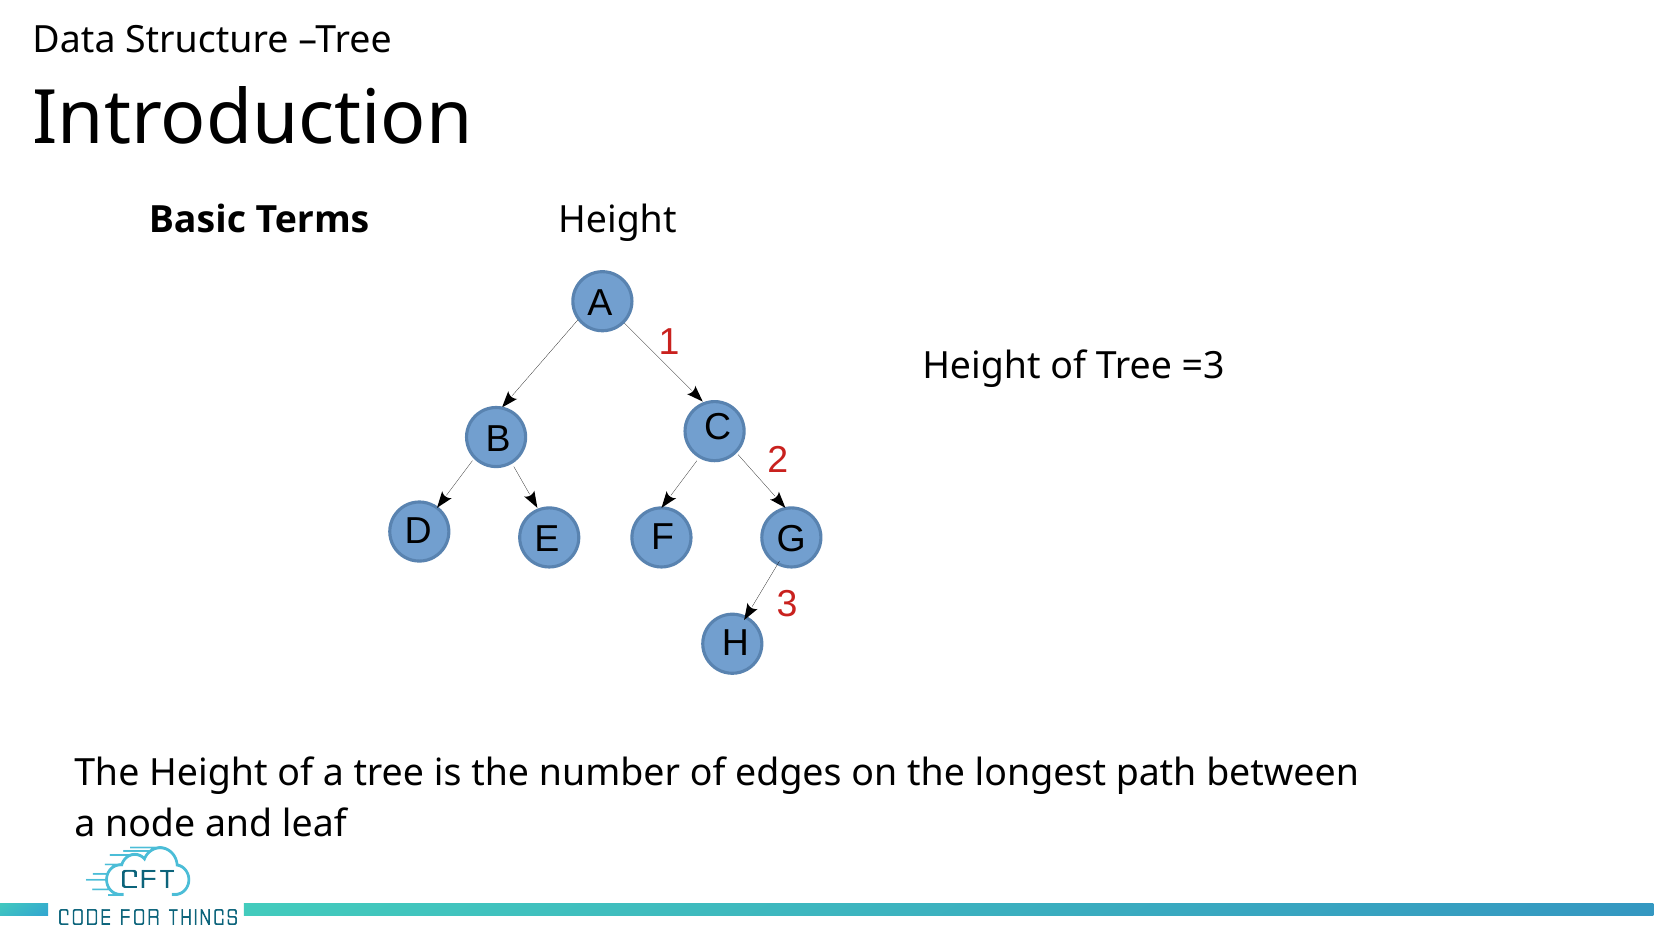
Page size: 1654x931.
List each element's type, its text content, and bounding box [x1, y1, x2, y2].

text_box 1 [643, 312, 695, 370]
text_box Basic Terms [63, 185, 449, 253]
text_box F [636, 507, 692, 565]
picture [59, 884, 237, 925]
text_box A [572, 273, 628, 331]
text_box H [707, 614, 762, 671]
text_box 2 [752, 431, 804, 488]
text_box 3 [761, 575, 813, 632]
text_box [702, 628, 707, 659]
text_box [697, 455, 732, 461]
text_box E [519, 510, 575, 567]
text_box B [470, 409, 526, 467]
text_box C [689, 397, 745, 455]
text_box D [389, 501, 445, 559]
text_box [575, 522, 579, 552]
text_box [445, 516, 449, 547]
text_box [631, 522, 636, 553]
text_box [685, 416, 689, 446]
title Data Structure –Tree Introduction [32, 12, 1184, 166]
text_box The Height of a tree is the number of edges on the longest path between a node and leaf [59, 738, 1560, 884]
text_box Height of Tree =3 [907, 330, 1393, 404]
text_box [628, 286, 632, 316]
text_box G [761, 510, 817, 567]
text_box [817, 522, 821, 553]
text_box Height [543, 185, 697, 244]
text_box [466, 423, 470, 451]
